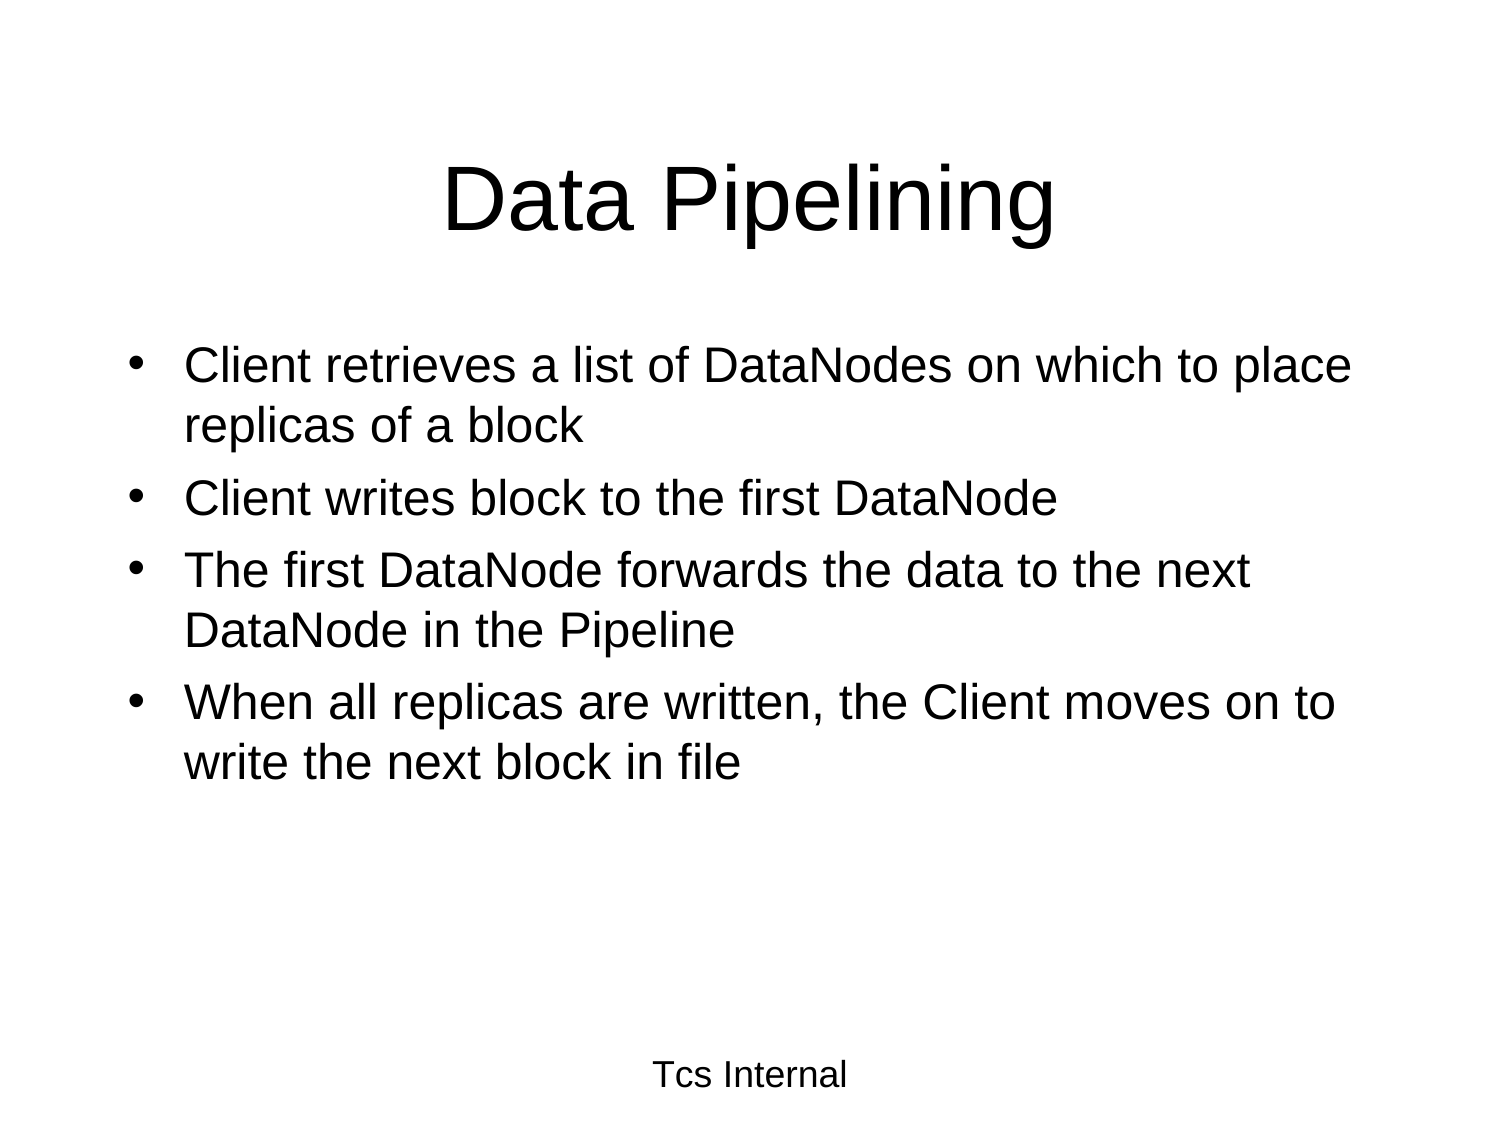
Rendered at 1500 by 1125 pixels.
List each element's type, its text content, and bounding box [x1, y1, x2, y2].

title Data Pipelining [112, 99, 1388, 288]
list Client retrieves a list of DataNodes on which to place replicas of a block Client writes block to the first DataNode The first DataNode forwards the data to the next DataNode in the Pipeline When all replicas are written, the Client moves on to write the next block in file [112, 324, 1388, 1001]
